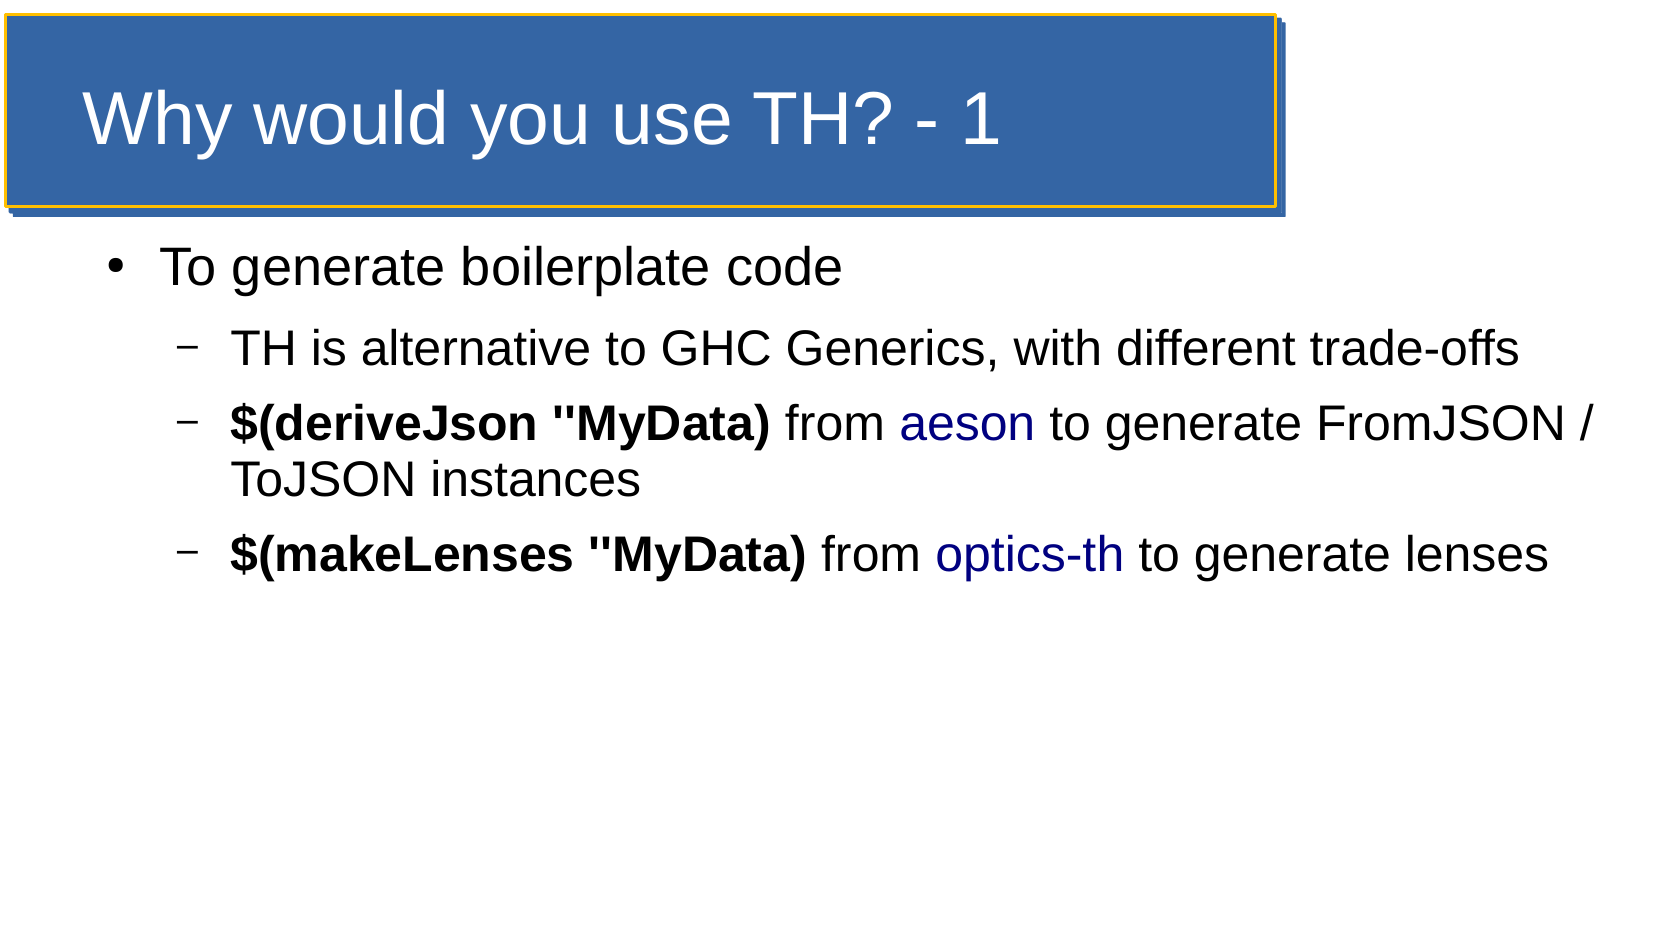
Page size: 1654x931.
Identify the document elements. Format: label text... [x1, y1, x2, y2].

list To generate boilerplate code TH is alternative to GHC Generics, with different trade-offs $(deriveJson ''MyData) from aeson to generate FromJSON / ToJSON instances $(makeLenses ''MyData) from optics-th to generate lenses [88, 236, 1613, 863]
title Why would you use TH? - 1 [82, 44, 1235, 192]
